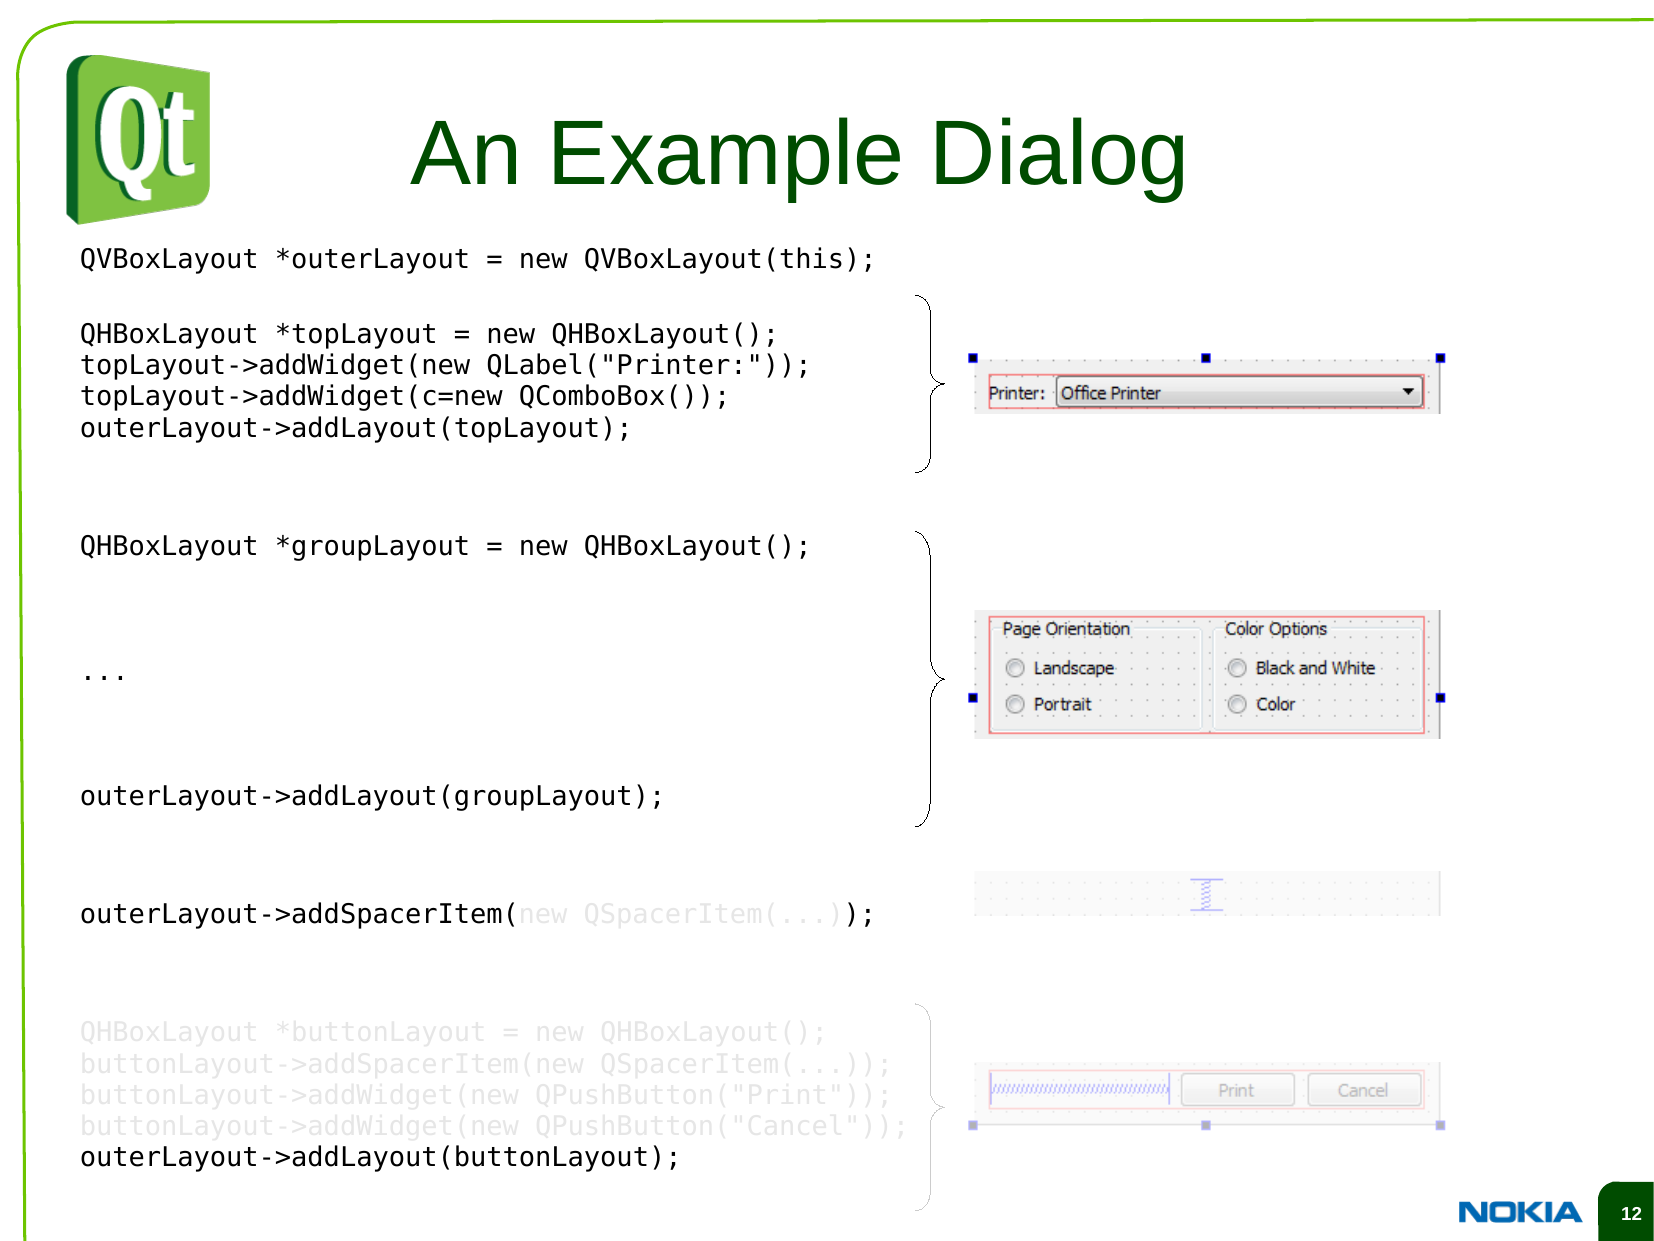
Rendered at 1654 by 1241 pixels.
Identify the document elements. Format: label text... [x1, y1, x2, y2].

picture [967, 352, 1447, 414]
picture [967, 1062, 1447, 1132]
picture [967, 610, 1447, 739]
picture [66, 55, 210, 225]
title An Example Dialog [263, 49, 1339, 257]
picture [967, 871, 1447, 916]
picture [1459, 1201, 1583, 1223]
text_box QVBoxLayout *outerLayout = new QVBoxLayout(this); QHBoxLayout *topLayout = new QHBoxLayout(); topLayout->addWidget(new QLabel("Printer:")); topLayout->addWidget(c=new QComboBox()); outerLayout->addLayout(topLayout); QHBoxLayout *groupLayout = new QHBoxLayout(); ... outerLayout->addLayout(groupLayout); outerLayout->addSpacerItem(new QSpacerItem(...)); QHBoxLayout *buttonLayout = new QHBoxLayout(); buttonLayout->addSpacerItem(new QSpacerItem(...)); buttonLayout->addWidget(new QPushButton("Print")); buttonLayout->addWidget(new QPushButton("Cancel")); outerLayout->addLayout(buttonLayout); [0, 236, 924, 1220]
